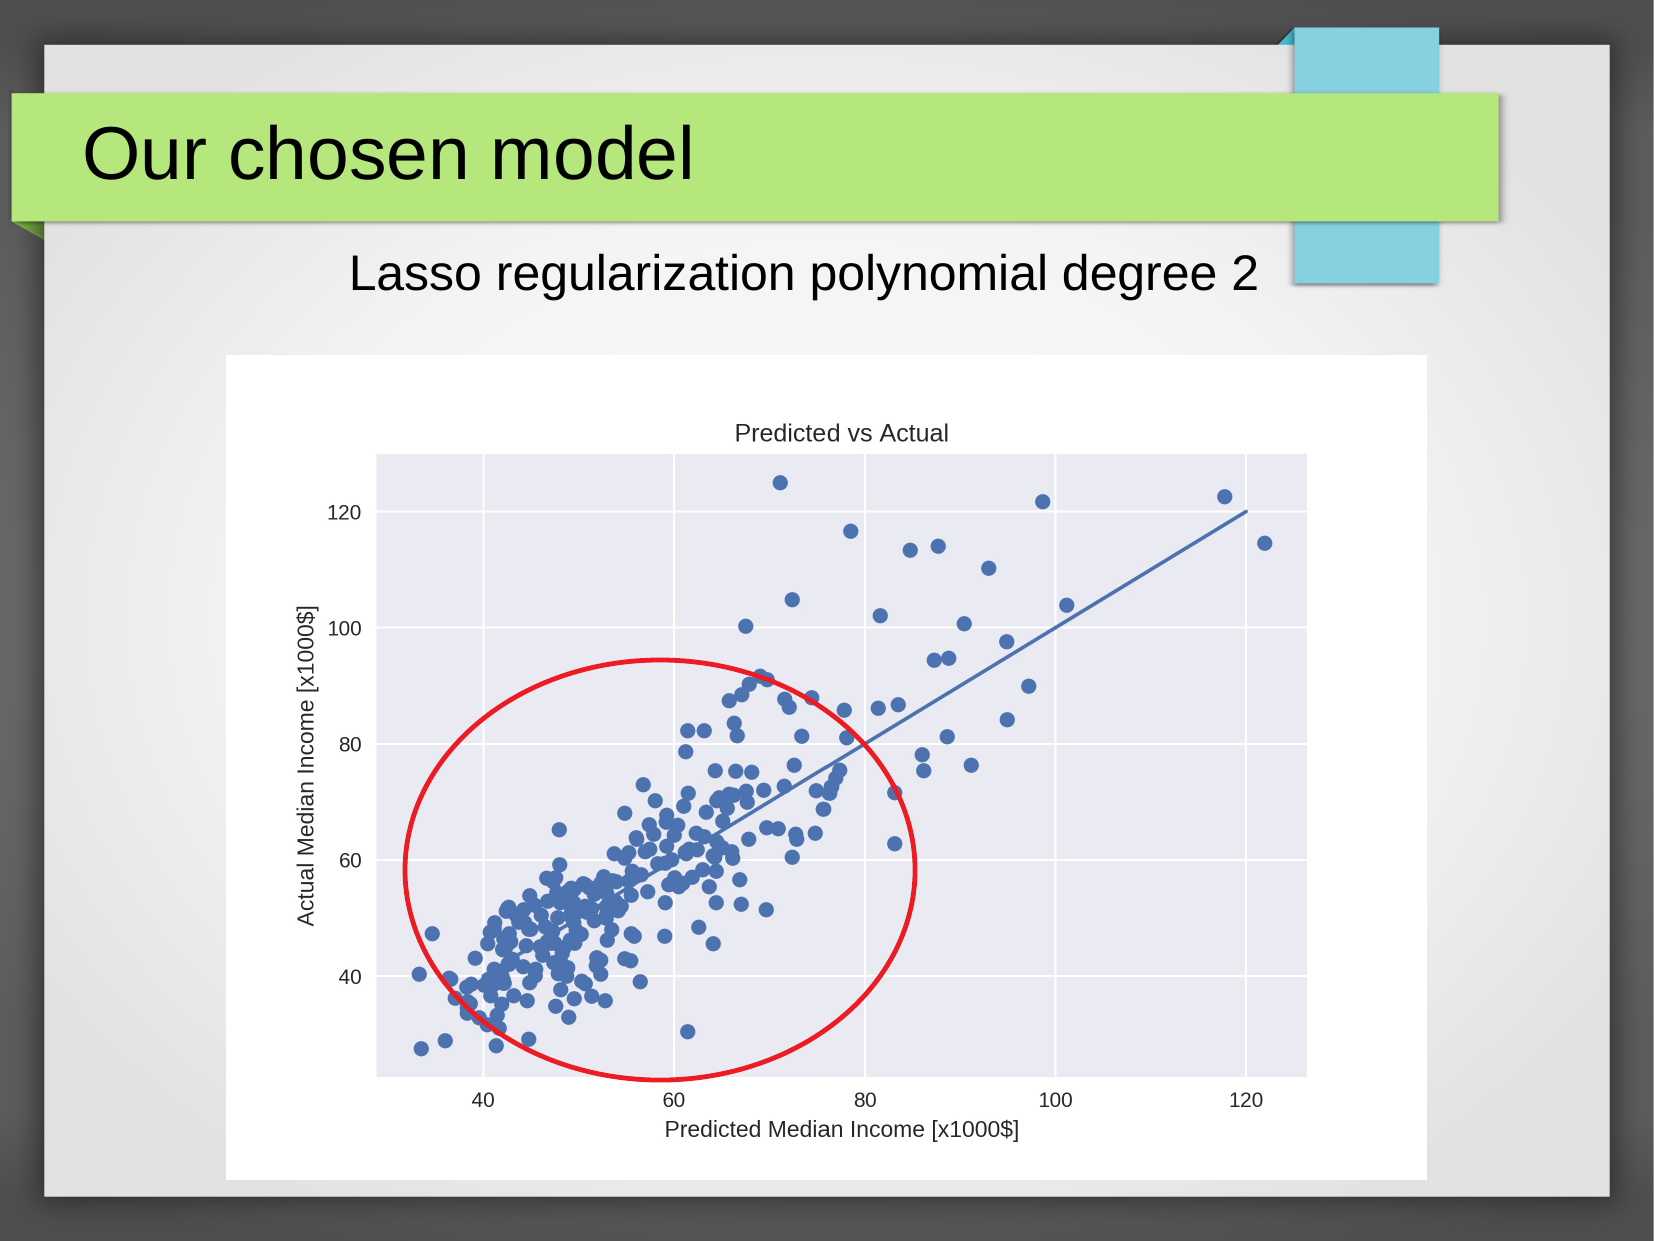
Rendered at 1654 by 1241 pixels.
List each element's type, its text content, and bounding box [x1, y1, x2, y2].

picture [0, 0, 1654, 1241]
subtitle Lasso regularization polynomial degree 2 [60, 81, 1549, 801]
